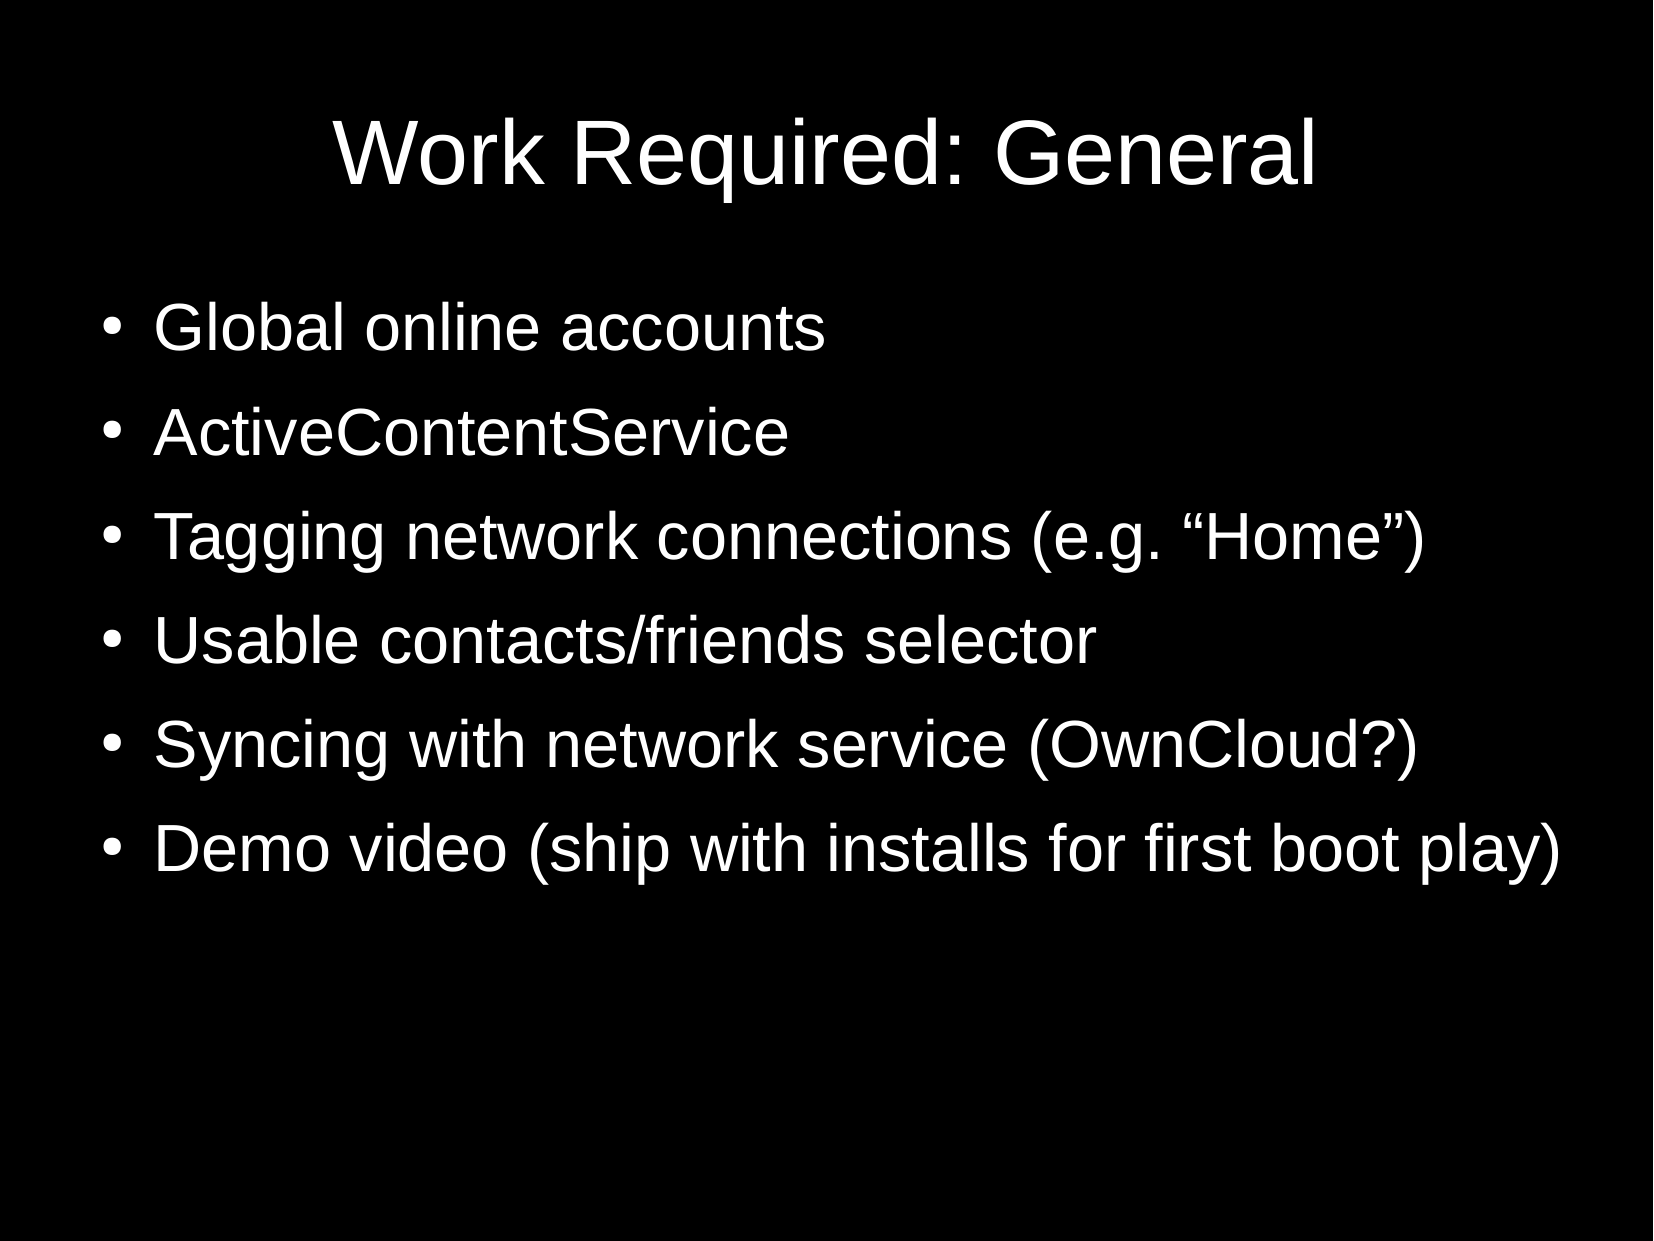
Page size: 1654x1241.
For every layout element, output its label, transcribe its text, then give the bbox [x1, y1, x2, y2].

title Work Required: General [82, 49, 1571, 257]
list Global online accounts ActiveContentService Tagging network connections (e.g. “Home”) Usable contacts/friends selector Syncing with network service (OwnCloud?) Demo video (ship with installs for first boot play) [82, 290, 1571, 1109]
